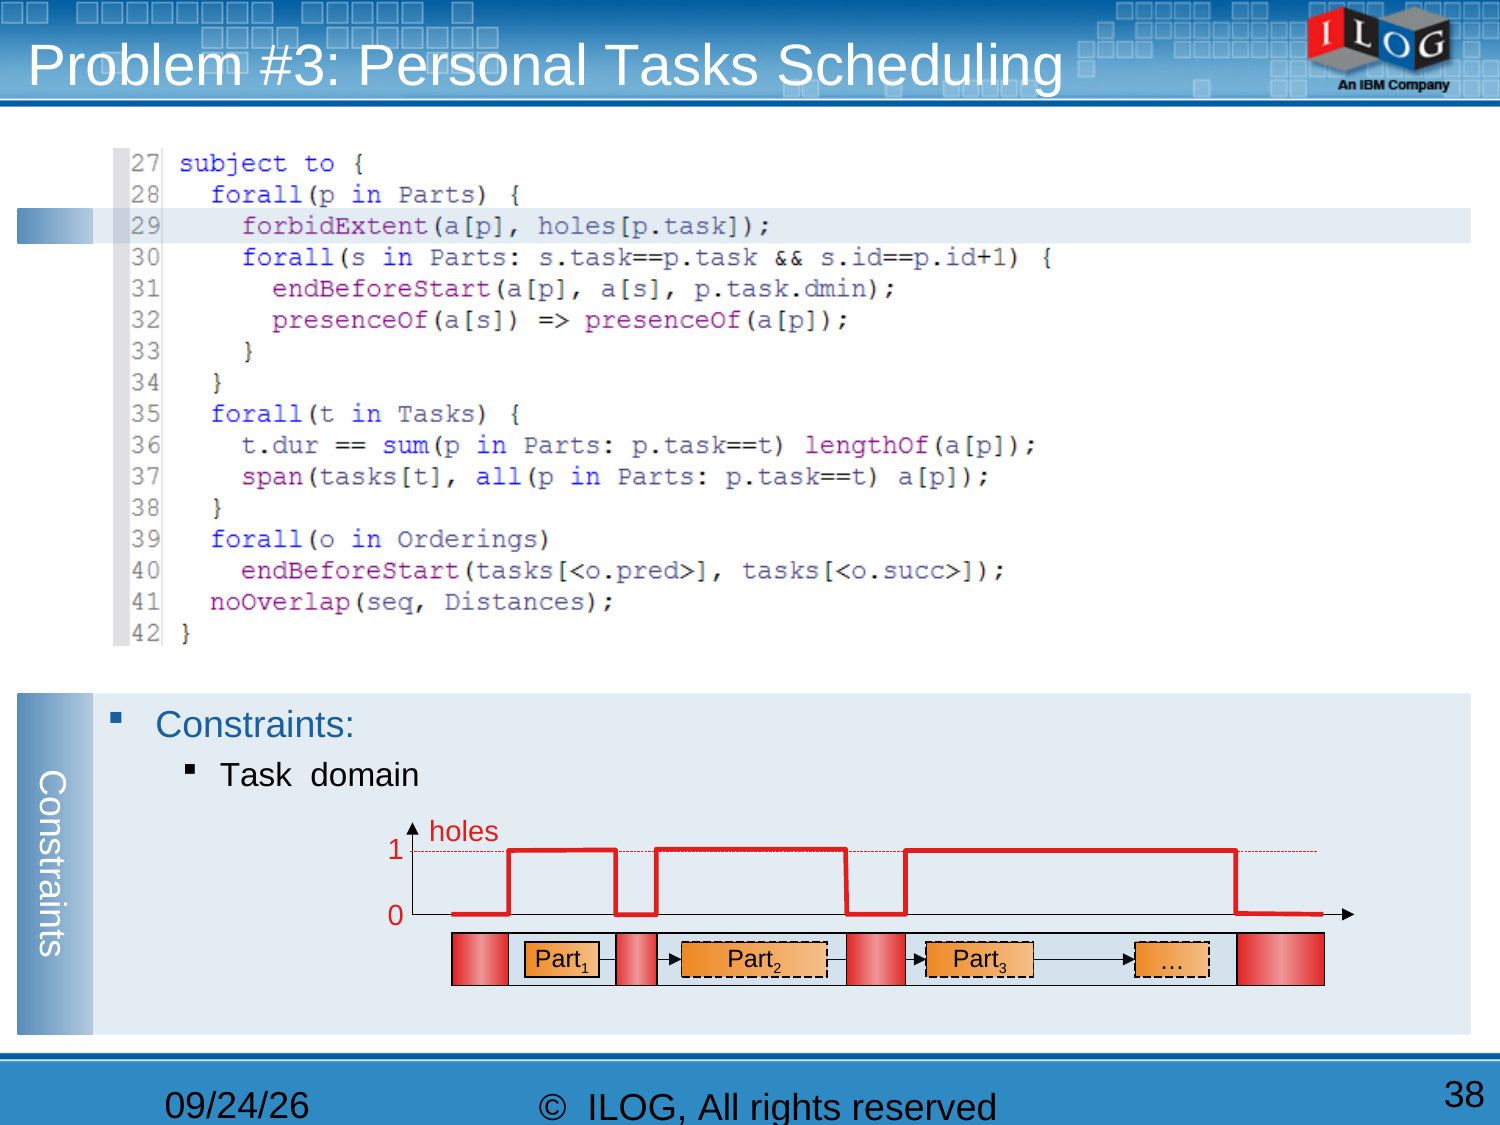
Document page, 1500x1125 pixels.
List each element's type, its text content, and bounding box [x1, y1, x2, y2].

text_box holes [414, 804, 515, 855]
text_box [92, 933, 1471, 1035]
text_box Part3 [926, 941, 1034, 977]
text_box Part2 [681, 941, 828, 977]
text_box 0 [372, 889, 419, 940]
text_box 1 [372, 822, 412, 873]
title Problem #3: Personal Tasks Scheduling [12, 0, 1300, 144]
text_box 1 [413, 835, 419, 873]
text_box Constraints [17, 693, 92, 1035]
text_box [17, 208, 1471, 244]
picture [0, 0, 1500, 1125]
text_box … [1135, 941, 1210, 977]
text_box Part1 [525, 941, 599, 977]
text_box Constraints: Task domain [92, 692, 1471, 984]
picture [775, 1102, 785, 1118]
